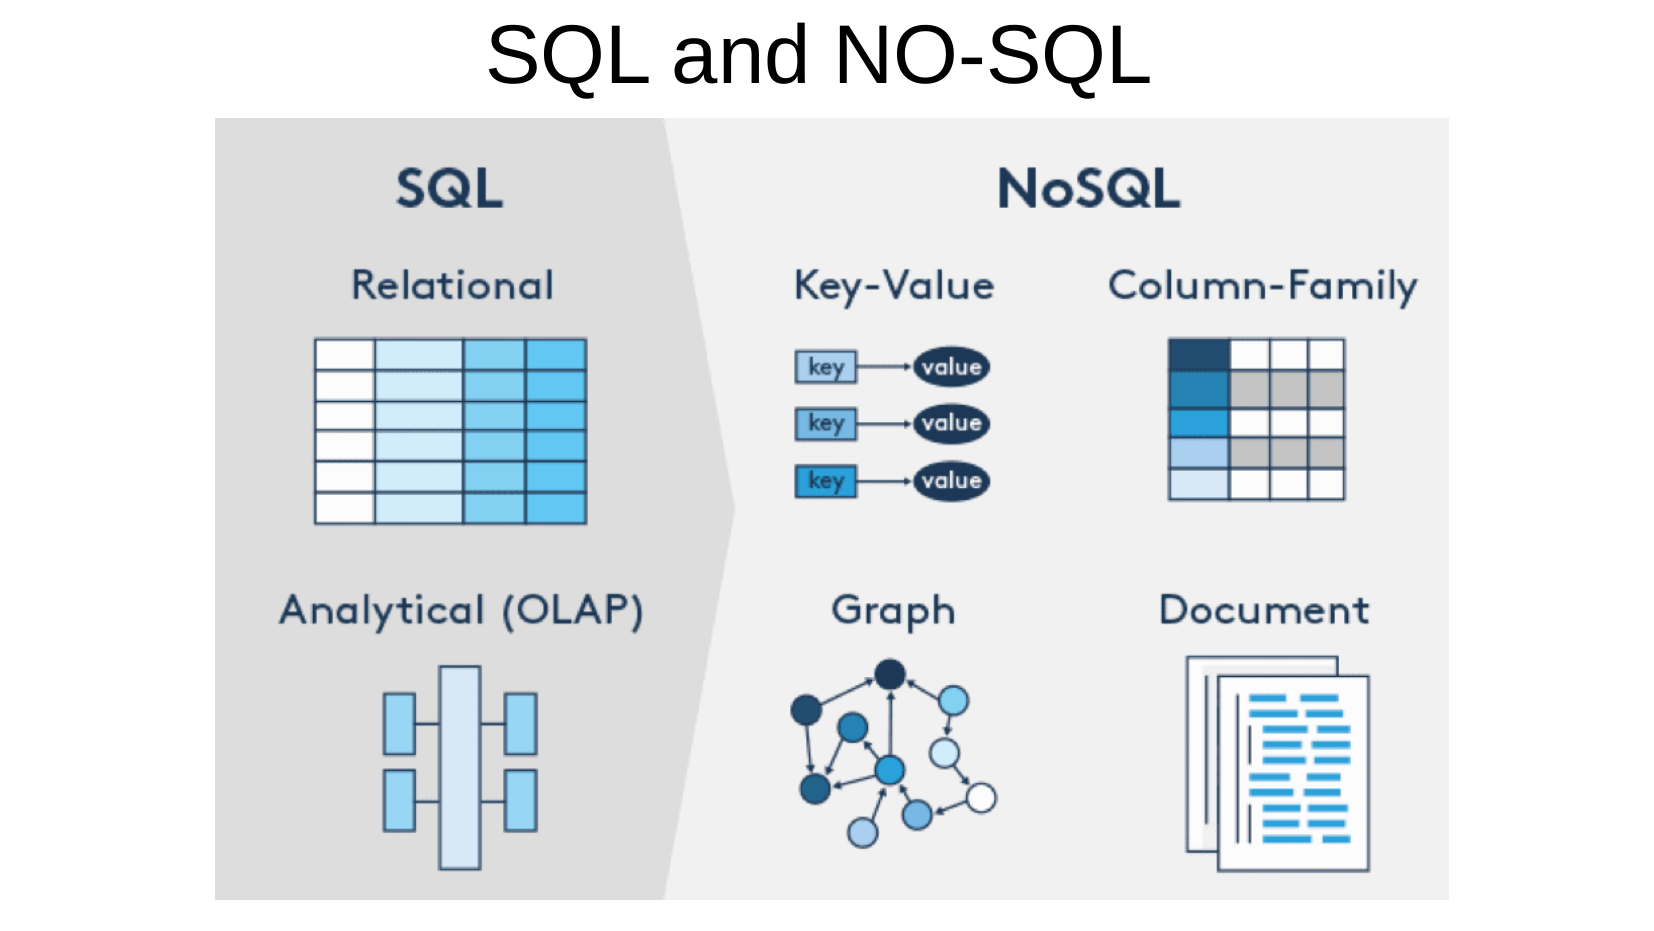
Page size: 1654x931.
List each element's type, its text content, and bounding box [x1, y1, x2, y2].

picture [215, 118, 1449, 901]
title SQL and NO-SQL [75, 0, 1564, 113]
